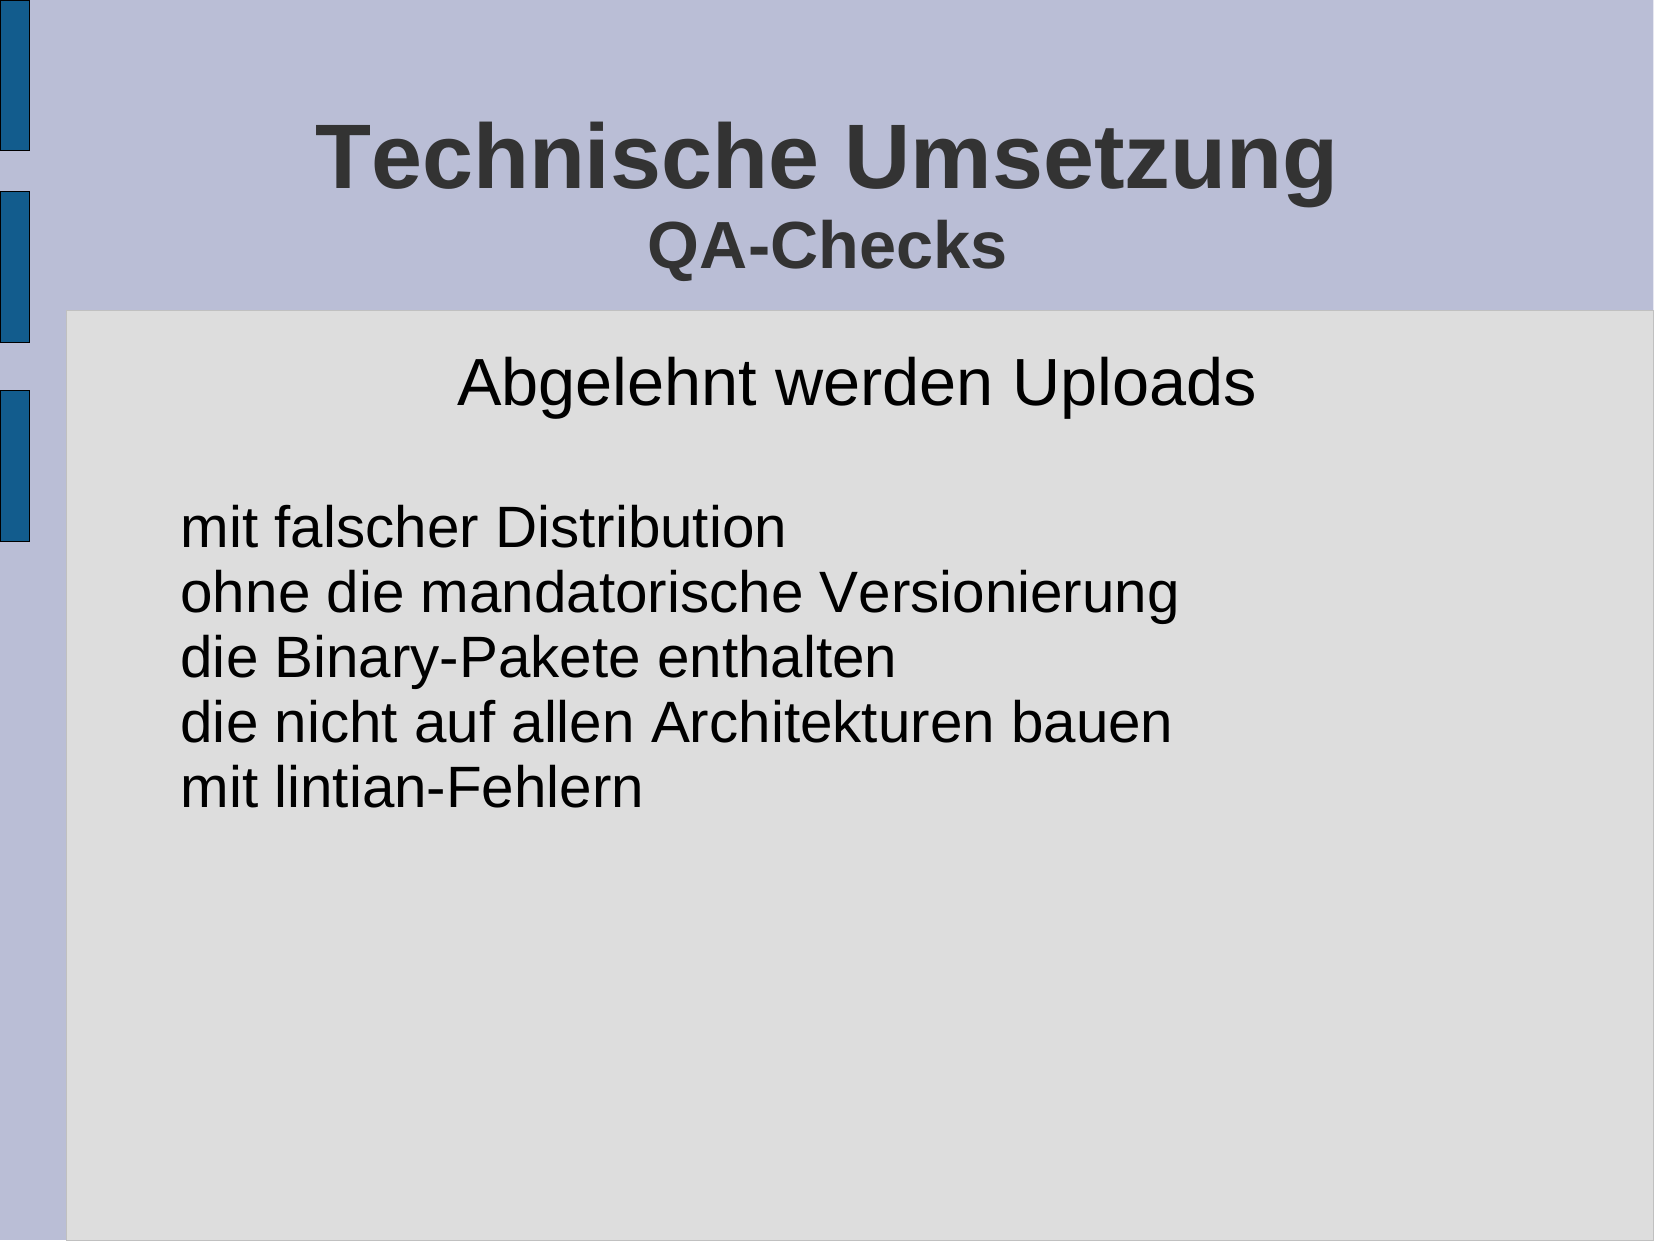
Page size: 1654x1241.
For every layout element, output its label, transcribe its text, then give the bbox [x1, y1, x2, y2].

list Abgelehnt werden Uploads mit falscher Distribution ohne die mandatorische Versionierung die Binary-Pakete enthalten die nicht auf allen Architekturen bauen mit lintian-Fehlern [121, 344, 1534, 1112]
title Technische Umsetzung QA-Checks [121, 98, 1534, 291]
